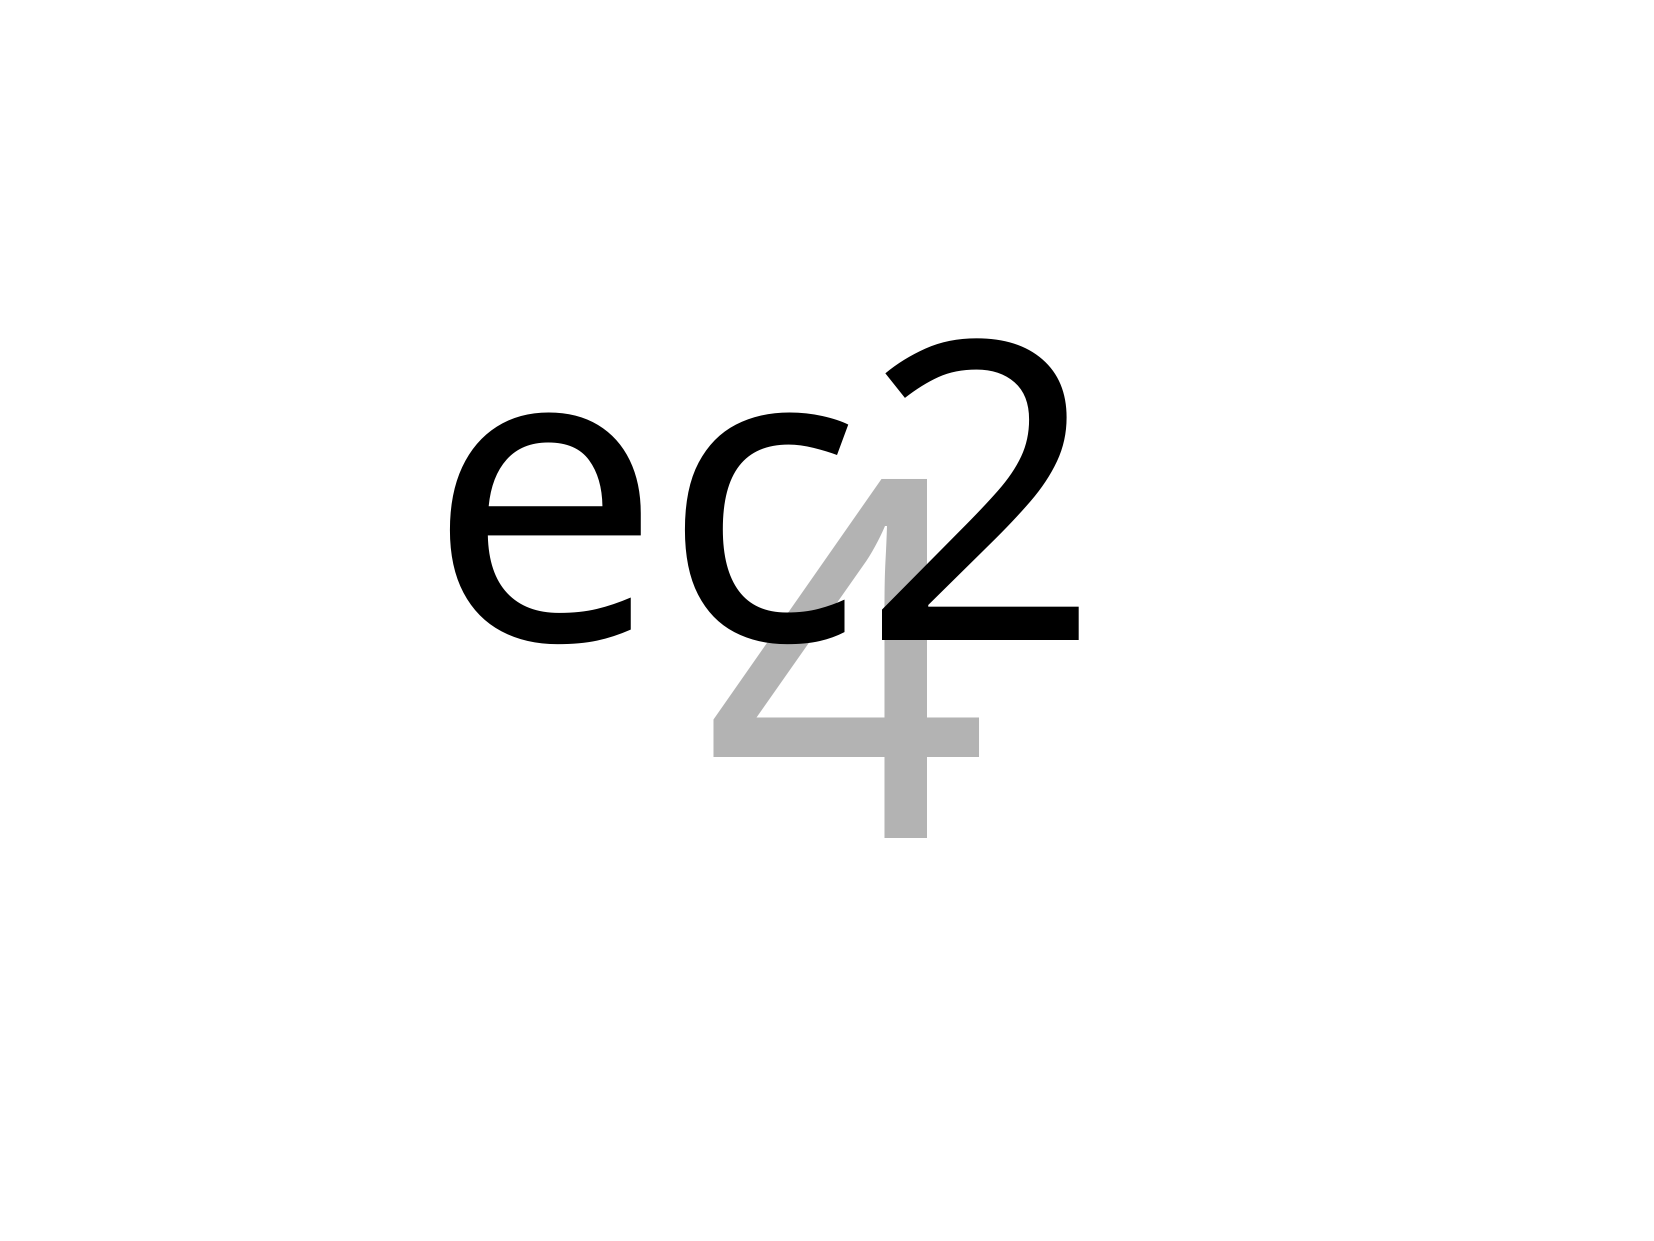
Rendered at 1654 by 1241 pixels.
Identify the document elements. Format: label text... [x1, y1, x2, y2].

text_box ec2 [412, 187, 1432, 688]
text_box 4 [689, 688, 1350, 980]
